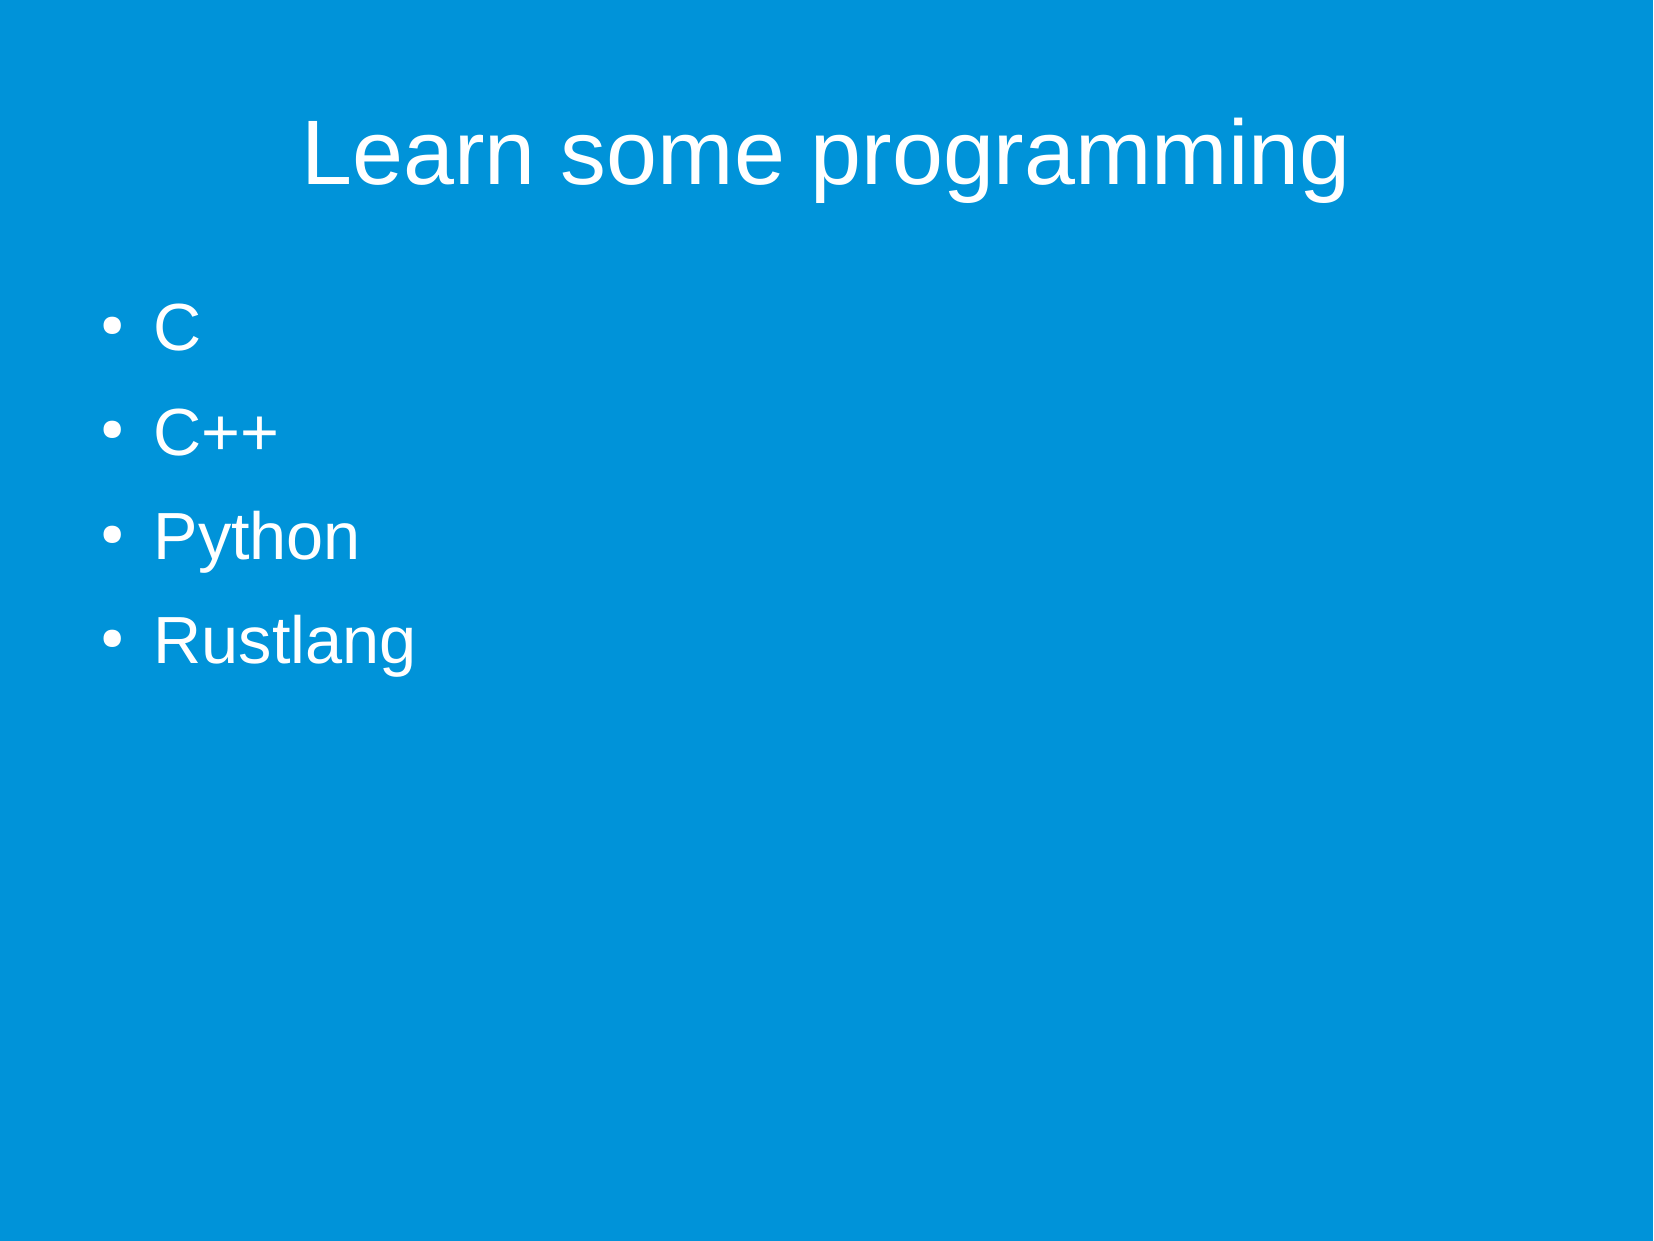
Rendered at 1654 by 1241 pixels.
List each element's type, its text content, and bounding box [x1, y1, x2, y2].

list C C++ Python Rustlang [82, 290, 1571, 1010]
title Learn some programming [82, 49, 1571, 257]
